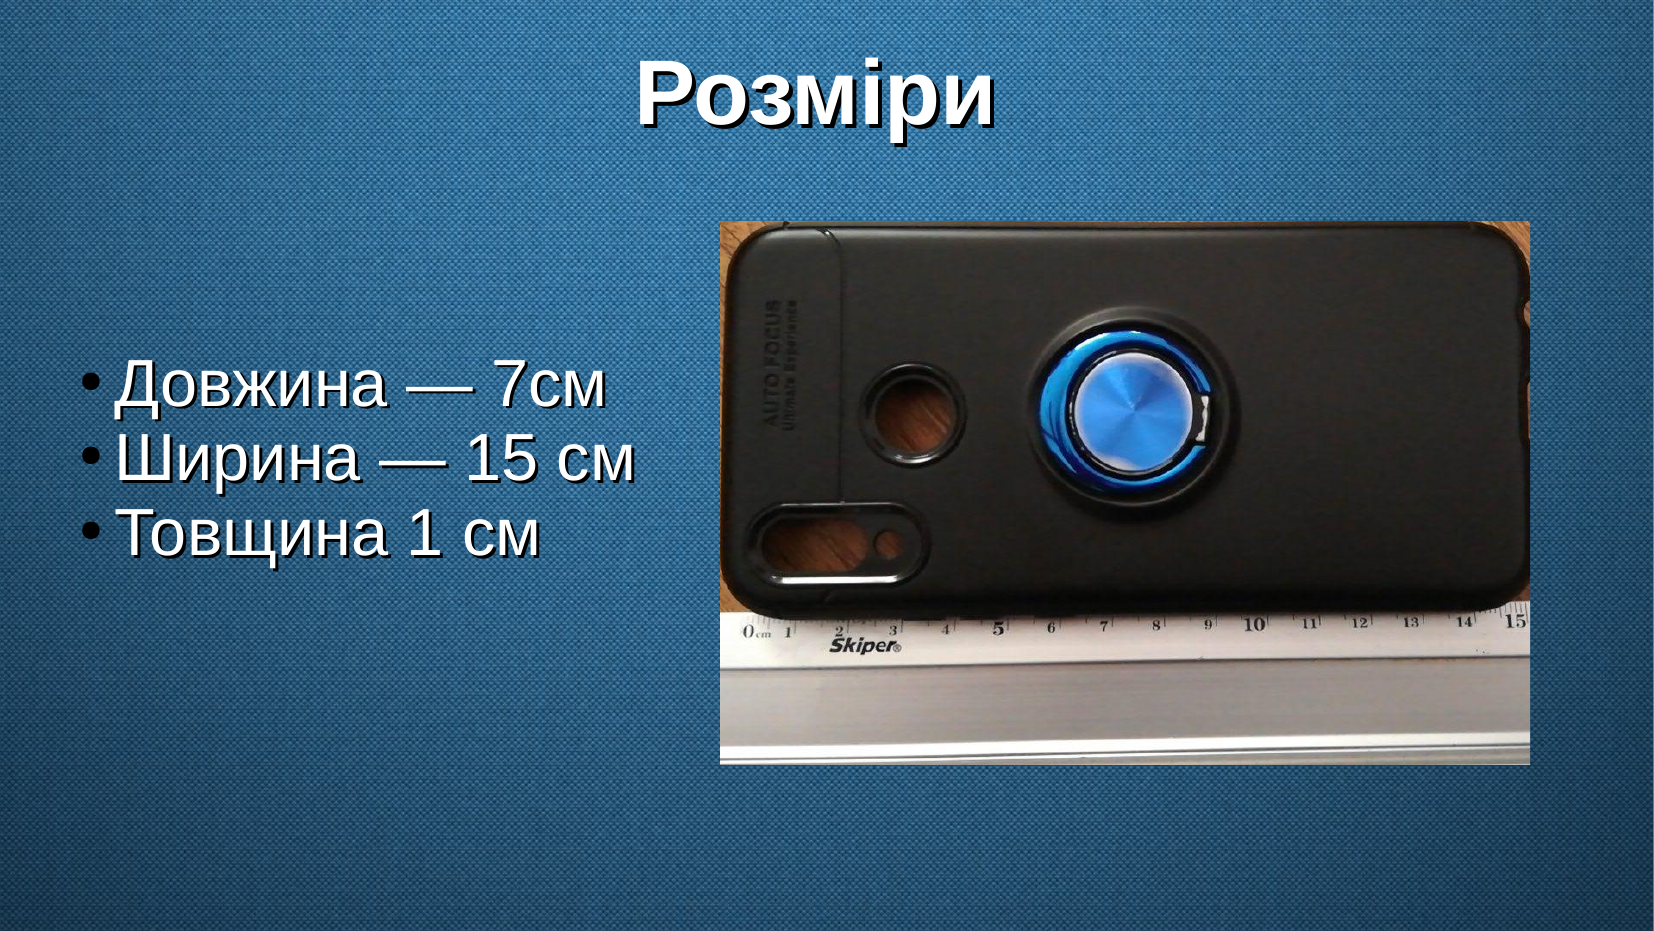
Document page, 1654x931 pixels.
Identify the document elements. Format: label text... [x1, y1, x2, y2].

title Розміри [71, 15, 1561, 171]
picture [0, 0, 1654, 931]
subtitle Довжина — 7см Ширина — 15 см Товщина 1 см [79, 120, 766, 796]
